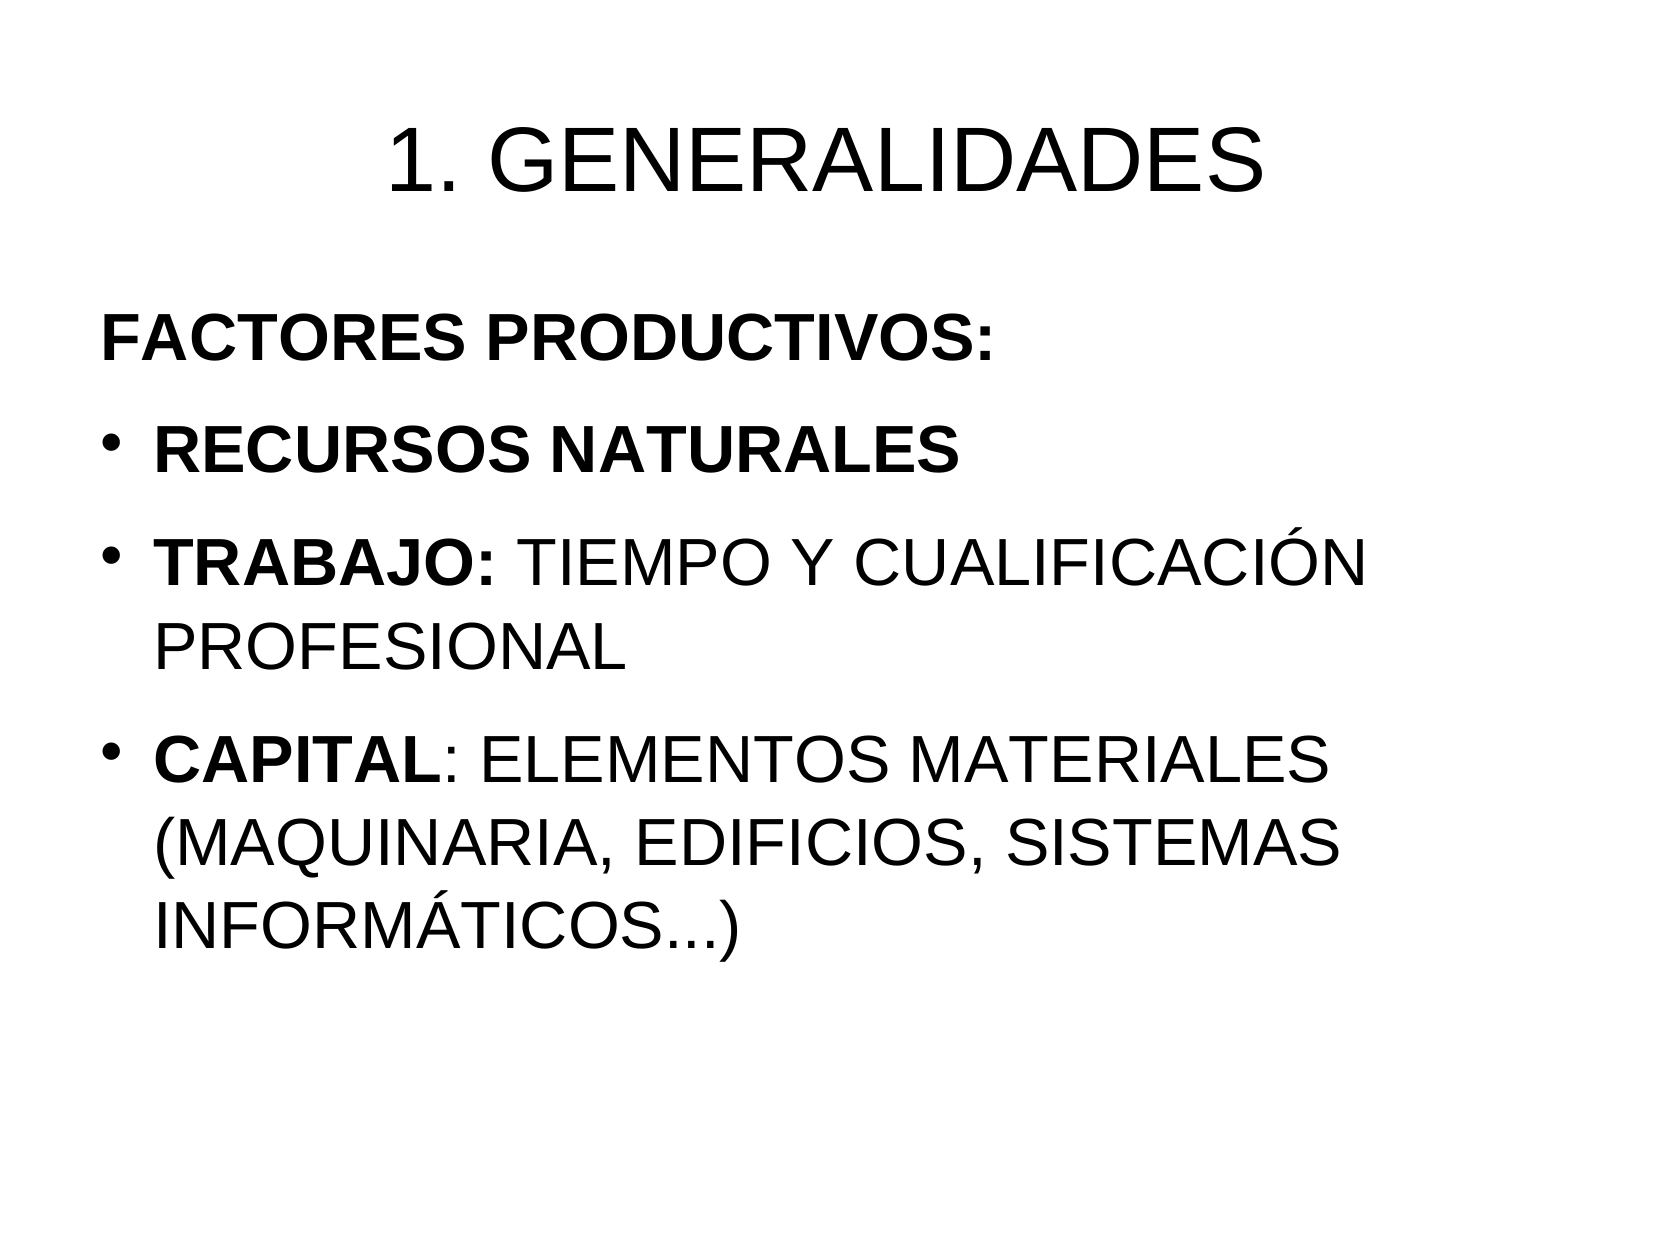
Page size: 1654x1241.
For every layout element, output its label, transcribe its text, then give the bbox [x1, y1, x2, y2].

list FACTORES PRODUCTIVOS: RECURSOS NATURALES TRABAJO: TIEMPO Y CUALIFICACIÓN PROFESIONAL CAPITAL: ELEMENTOS MATERIALES (MAQUINARIA, EDIFICIOS, SISTEMAS INFORMÁTICOS...) [82, 290, 1571, 1109]
title 1. GENERALIDADES [82, 56, 1571, 249]
